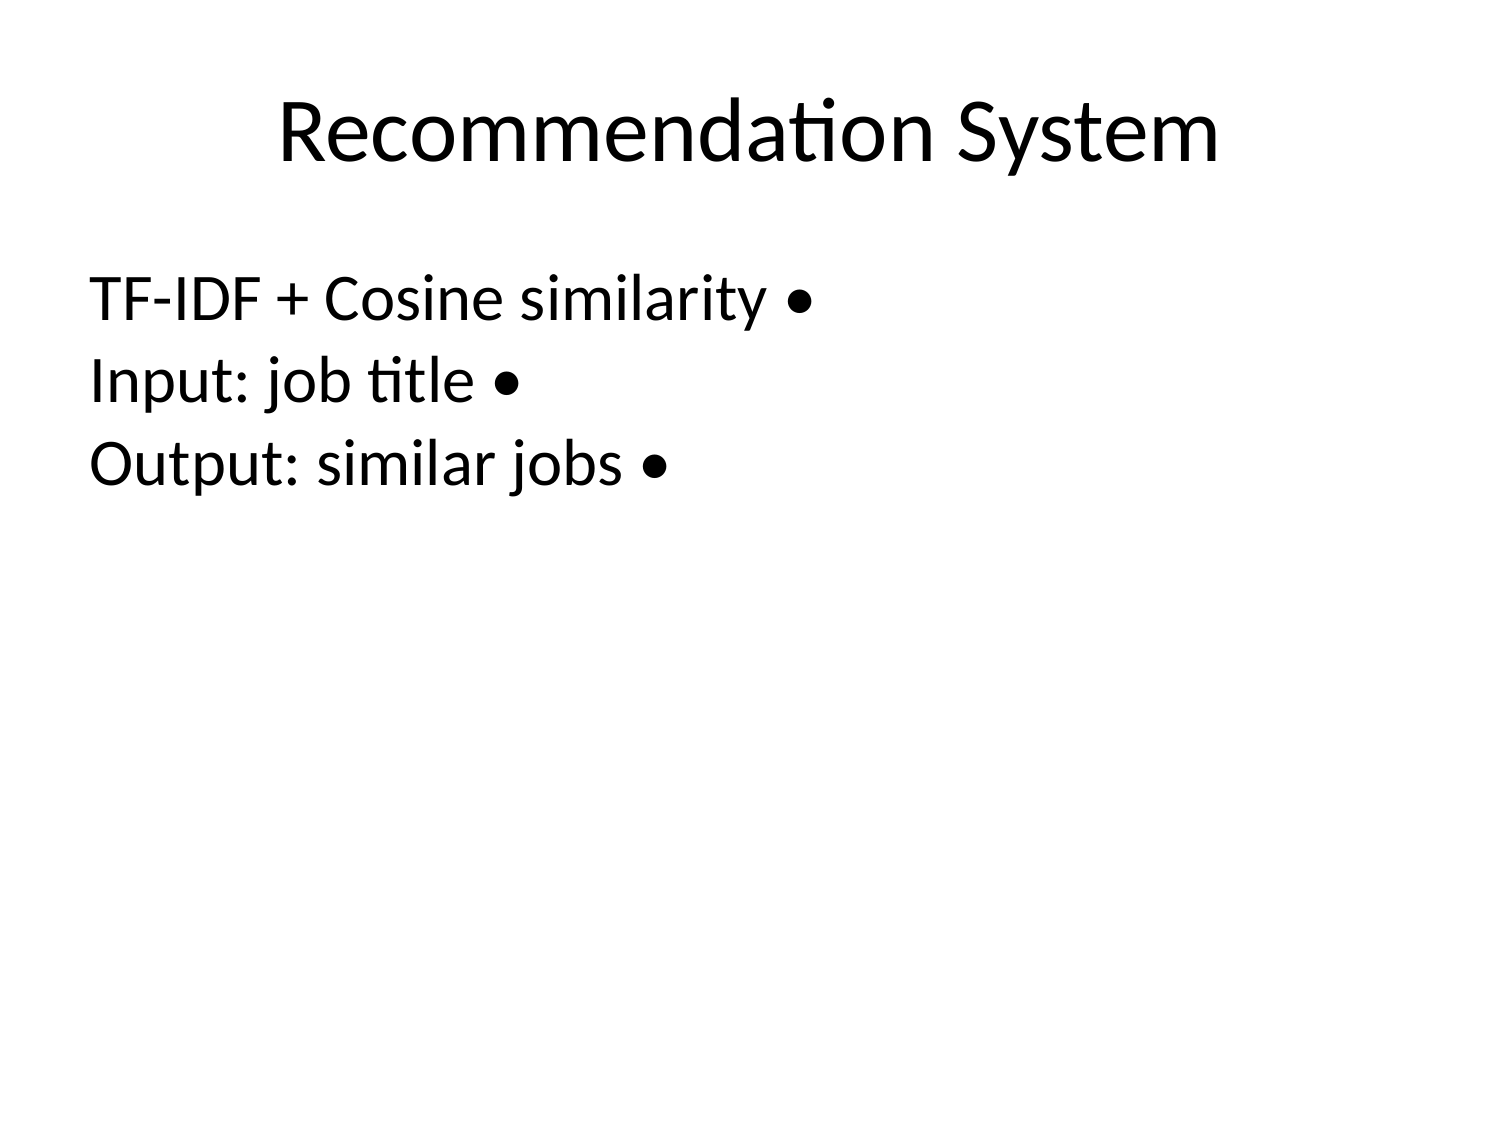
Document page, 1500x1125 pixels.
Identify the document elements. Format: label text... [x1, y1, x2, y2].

text_box Recommendation System [75, 45, 1426, 233]
text_box • TF-IDF + Cosine similarity • Input: job title • Output: similar jobs [75, 262, 1426, 1005]
